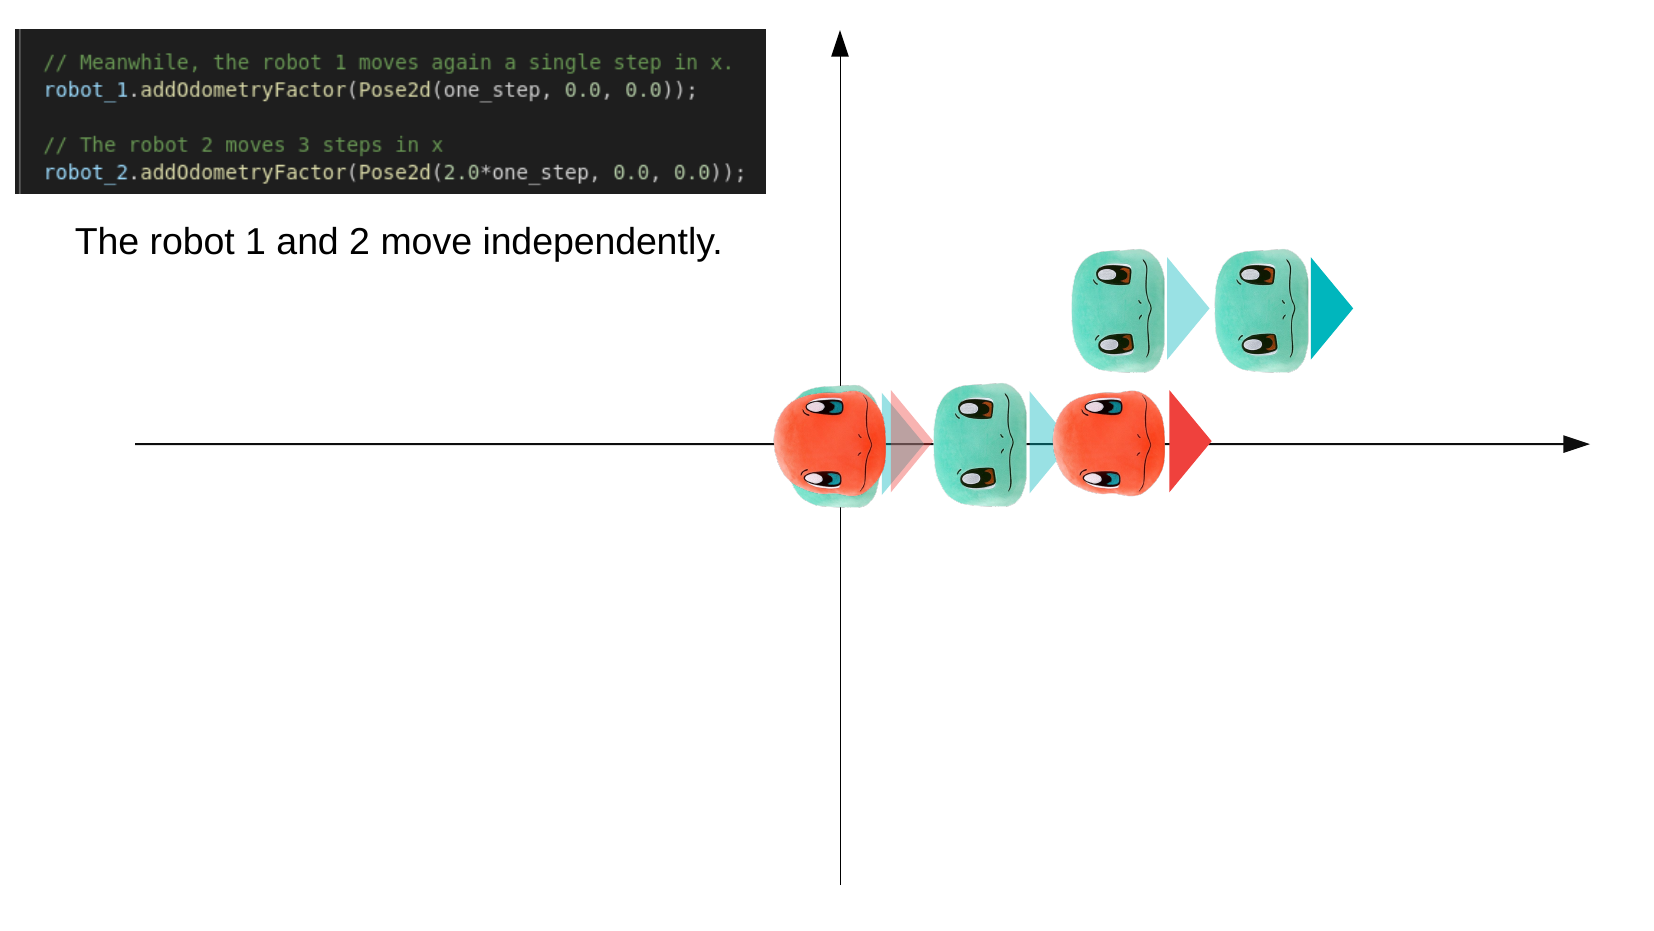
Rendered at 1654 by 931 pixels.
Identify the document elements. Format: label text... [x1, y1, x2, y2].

text_box [1029, 391, 1034, 494]
text_box [890, 390, 934, 493]
text_box The robot 1 and 2 move independently. [60, 213, 738, 271]
text_box [1167, 257, 1181, 360]
text_box [1310, 257, 1354, 360]
picture [15, 29, 766, 194]
text_box [1169, 390, 1212, 493]
picture [752, 231, 1340, 526]
